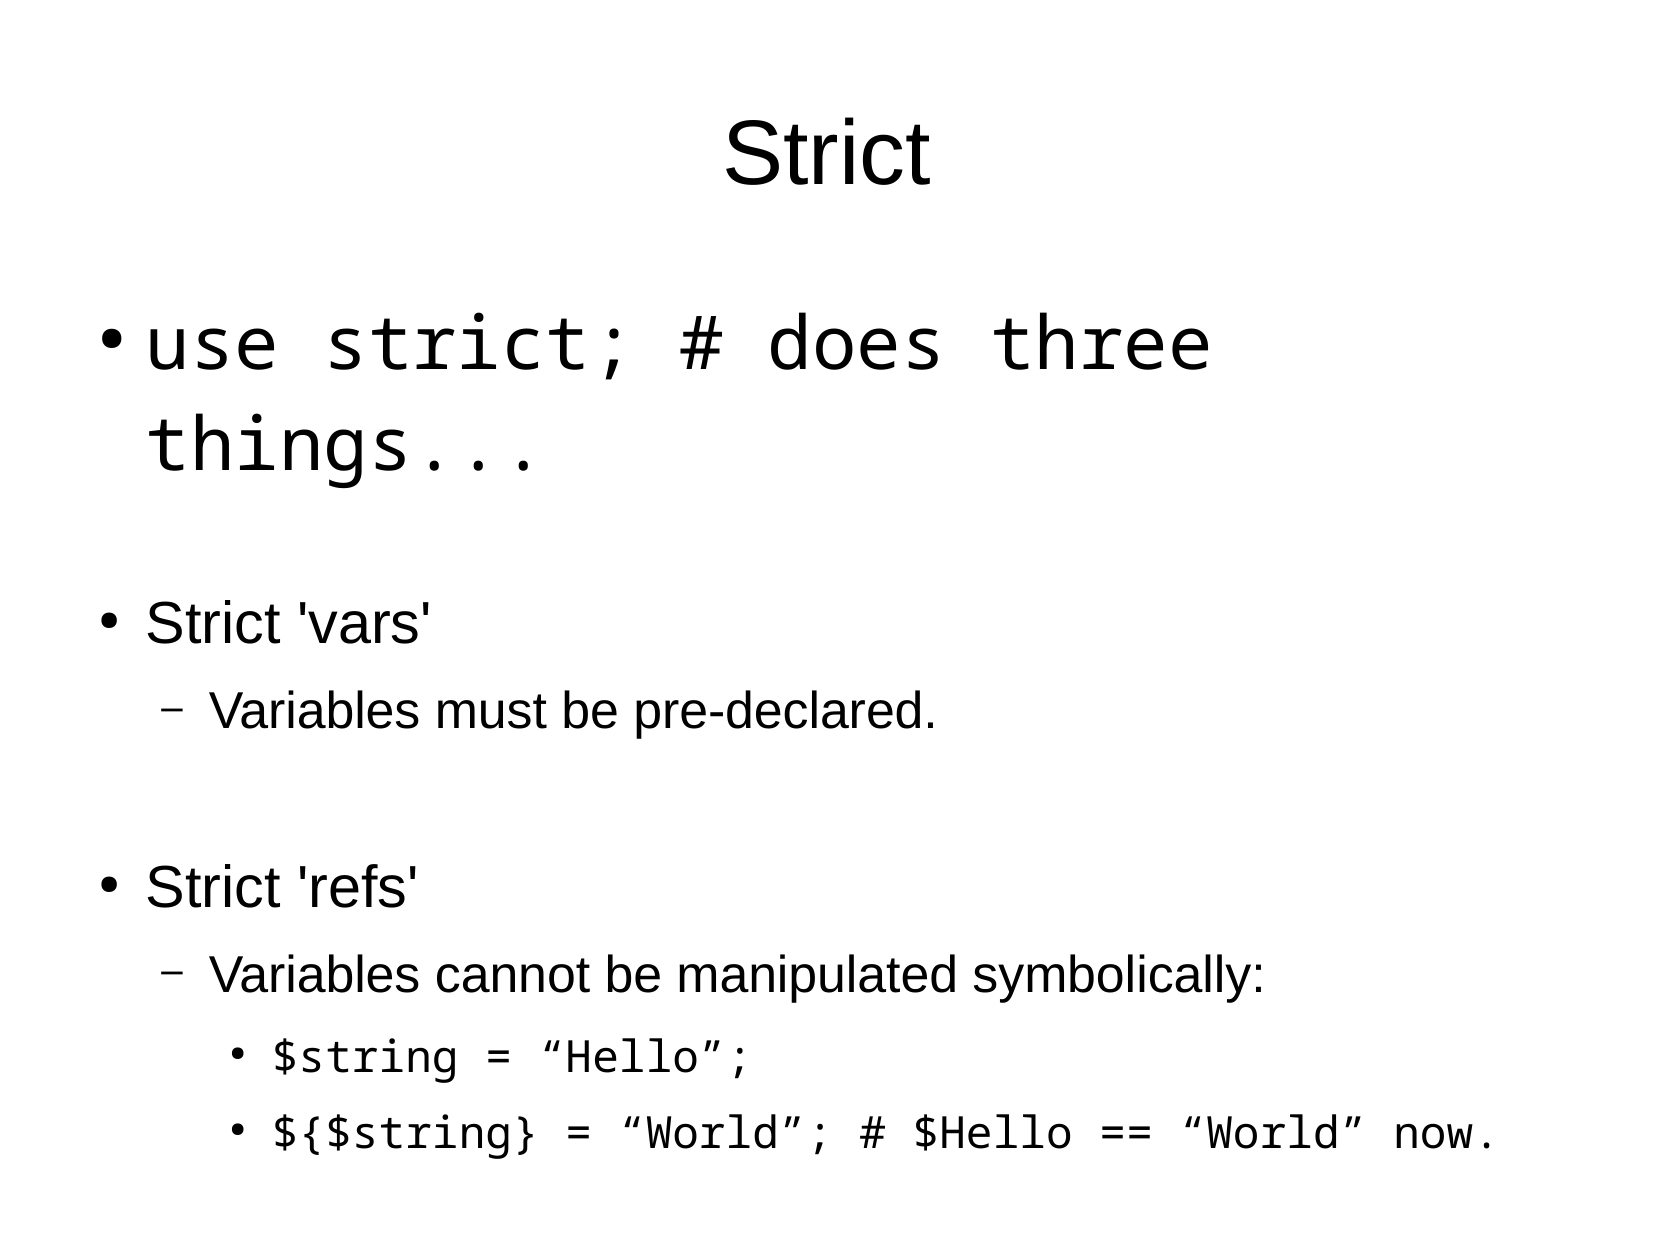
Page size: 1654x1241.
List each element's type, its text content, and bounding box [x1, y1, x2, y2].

title Strict [82, 49, 1571, 257]
list use strict; # does three things... Strict 'vars' Variables must be pre-declared. Strict 'refs' Variables cannot be manipulated symbolically: $string = “Hello”; ${$string} = “World”; # $Hello == “World” now. [82, 290, 1571, 1171]
